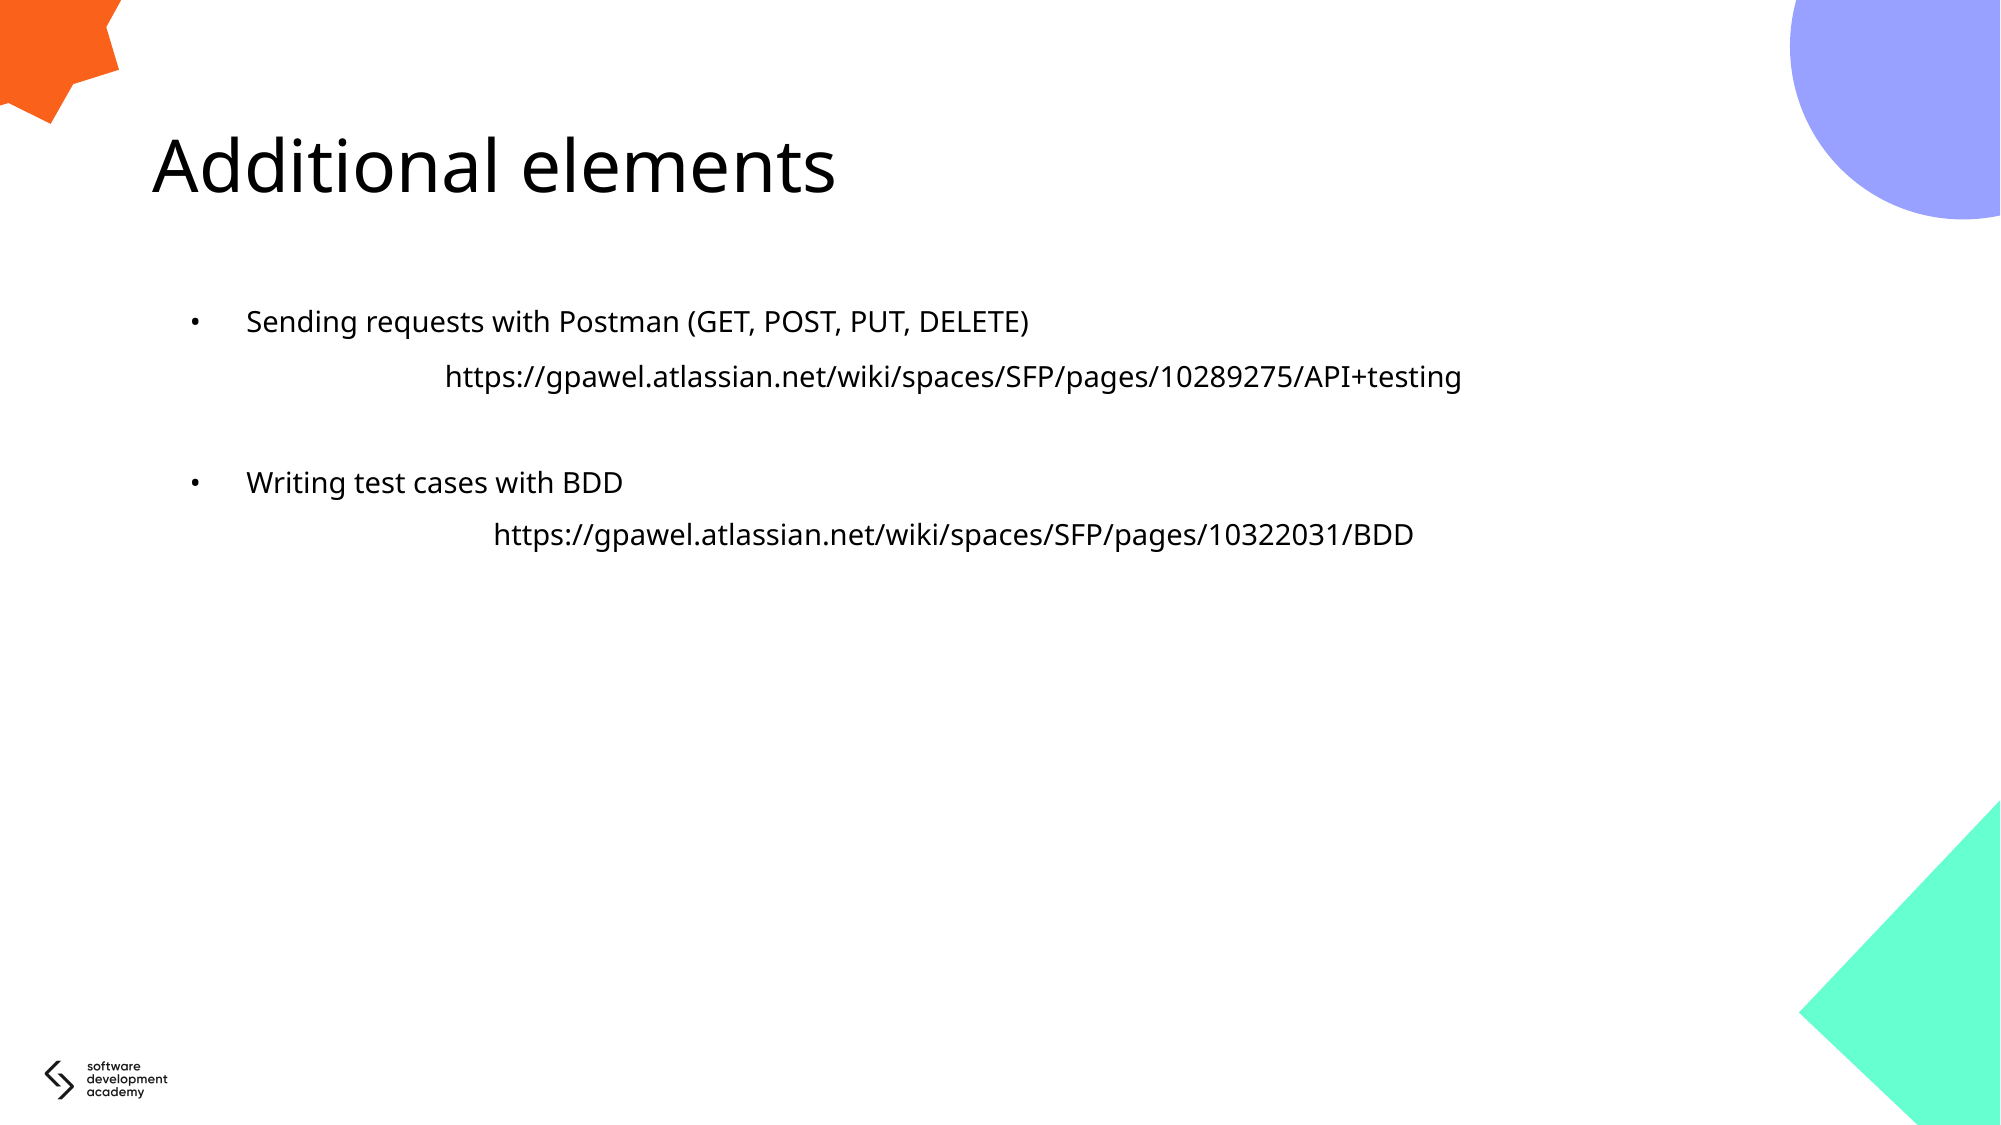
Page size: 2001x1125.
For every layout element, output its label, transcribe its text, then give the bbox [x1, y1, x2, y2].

picture [19, 1035, 193, 1125]
title Additional elements [137, 59, 1771, 278]
list Sending requests with Postman (GET, POST, PUT, DELETE) https://gpawel.atlassian.net/wiki/spaces/SFP/pages/10289275/API+testing Writing test cases with BDD https://gpawel.atlassian.net/wiki/spaces/SFP/pages/10322031/BDD [137, 299, 1771, 1014]
